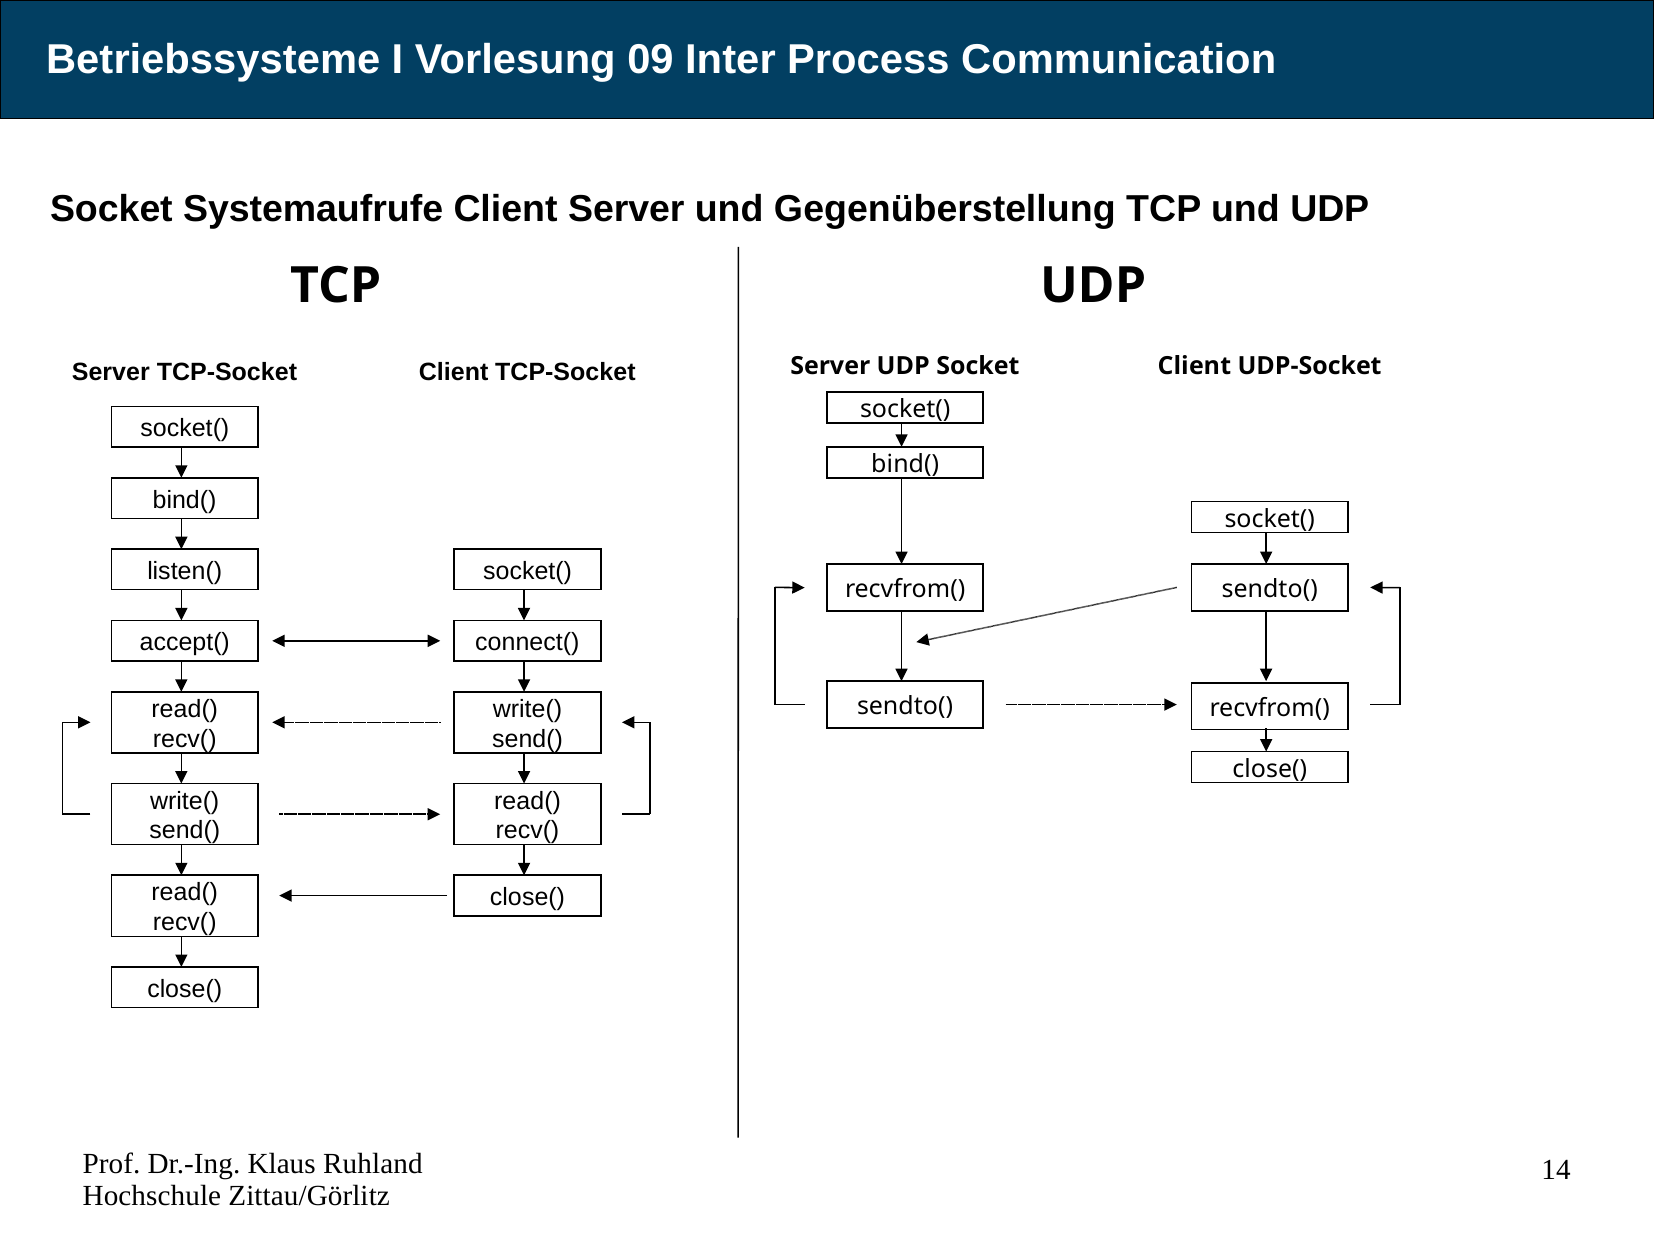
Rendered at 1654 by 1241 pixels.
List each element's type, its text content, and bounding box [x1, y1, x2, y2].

text_box accept() [111, 620, 259, 662]
text_box close() [454, 875, 601, 916]
text_box Client UDP-Socket [1191, 345, 1348, 385]
text_box sendto() [827, 681, 984, 728]
text_box TCP [275, 245, 402, 321]
text_box close() [1191, 751, 1348, 783]
text_box Server UDP Socket [827, 345, 984, 385]
text_box socket() [454, 549, 601, 590]
text_box Client TCP-Socket [454, 345, 601, 397]
text_box read() recv() [454, 783, 601, 845]
text_box read() recv() [111, 691, 259, 753]
text_box bind() [827, 446, 984, 478]
text_box close() [111, 966, 259, 1008]
text_box read() recv() [111, 875, 259, 937]
text_box Server TCP-Socket [111, 345, 259, 397]
text_box listen() [111, 549, 259, 590]
text_box socket() [827, 392, 984, 424]
text_box bind() [111, 477, 259, 519]
text_box recvfrom() [827, 563, 984, 611]
text_box socket() [111, 406, 259, 448]
text_box connect() [454, 620, 601, 662]
text_box write() send() [111, 783, 259, 845]
text_box UDP [1025, 245, 1163, 321]
text_box Socket Systemaufrufe Client Server und Gegenüberstellung TCP und UDP [35, 176, 1465, 1096]
text_box socket() [1191, 501, 1348, 533]
text_box recvfrom() [1191, 682, 1348, 730]
text_box write() send() [454, 691, 601, 753]
text_box sendto() [1191, 563, 1348, 611]
